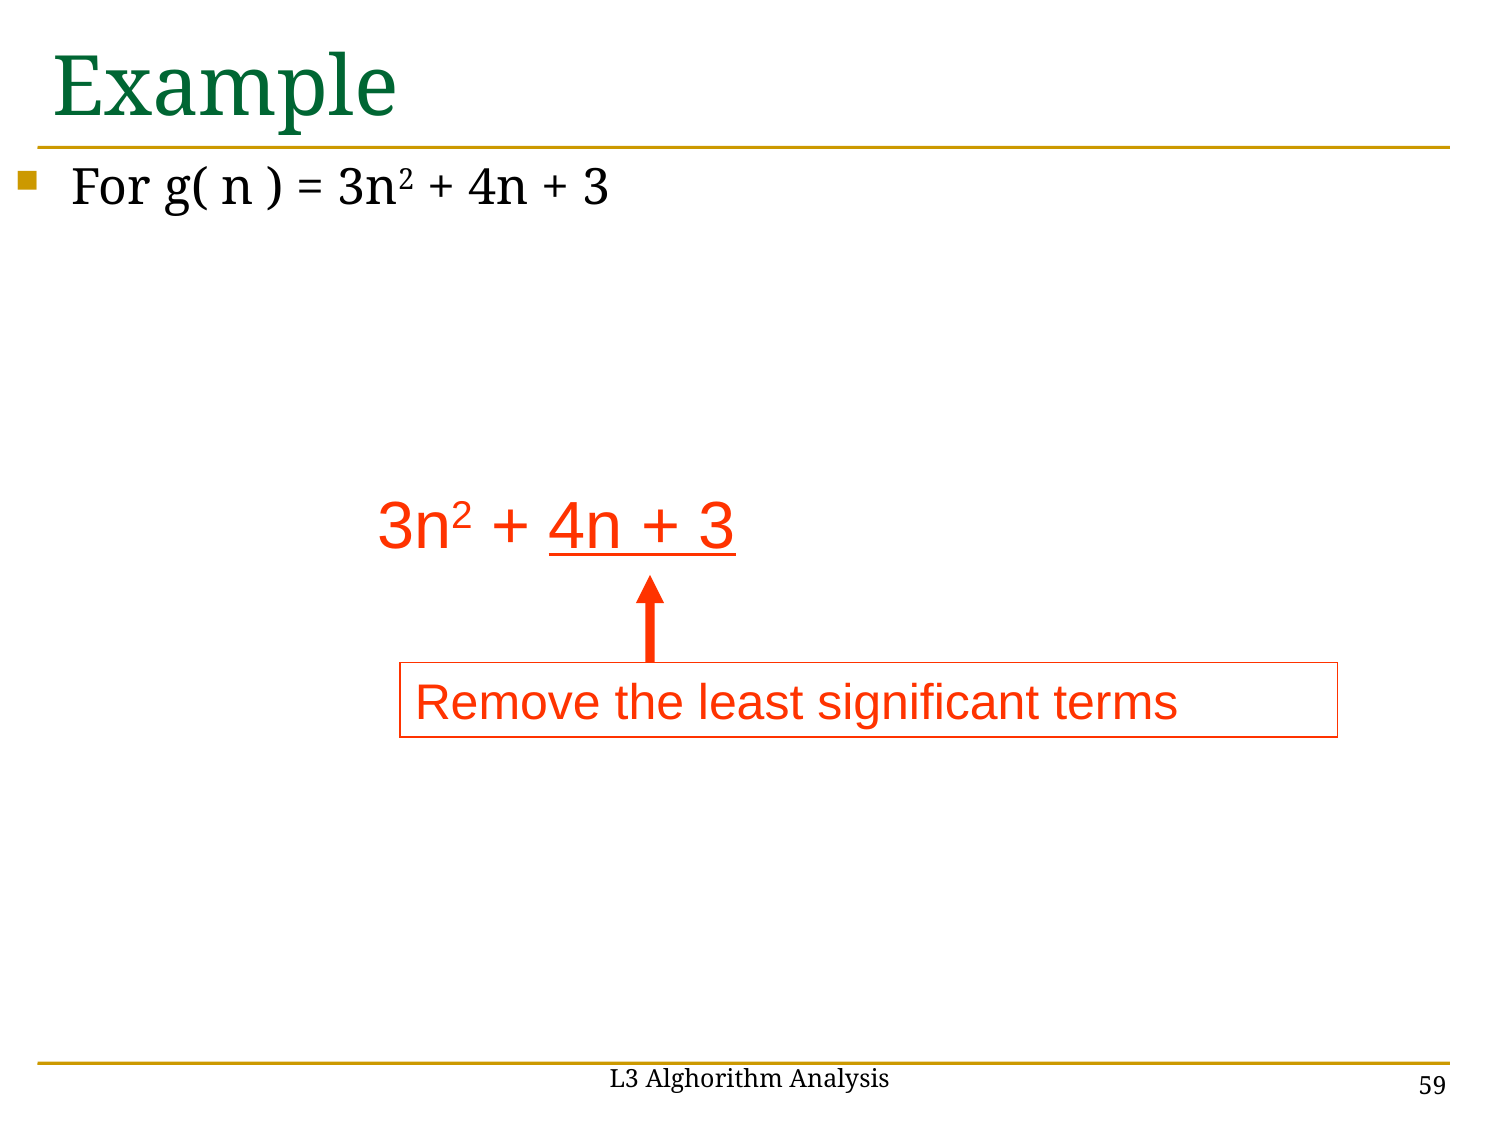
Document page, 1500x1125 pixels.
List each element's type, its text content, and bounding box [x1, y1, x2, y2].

list For g( n ) = 3n2 + 4n + 3 [0, 147, 1413, 1006]
slide_number <number> [1111, 1036, 1462, 1112]
title Example [37, 24, 1450, 200]
footer L3 Alghorithm Analysis [512, 1025, 988, 1100]
text_box Remove the least significant terms [399, 662, 1338, 738]
text_box 3n2 + 4n + 3 [362, 474, 1150, 570]
